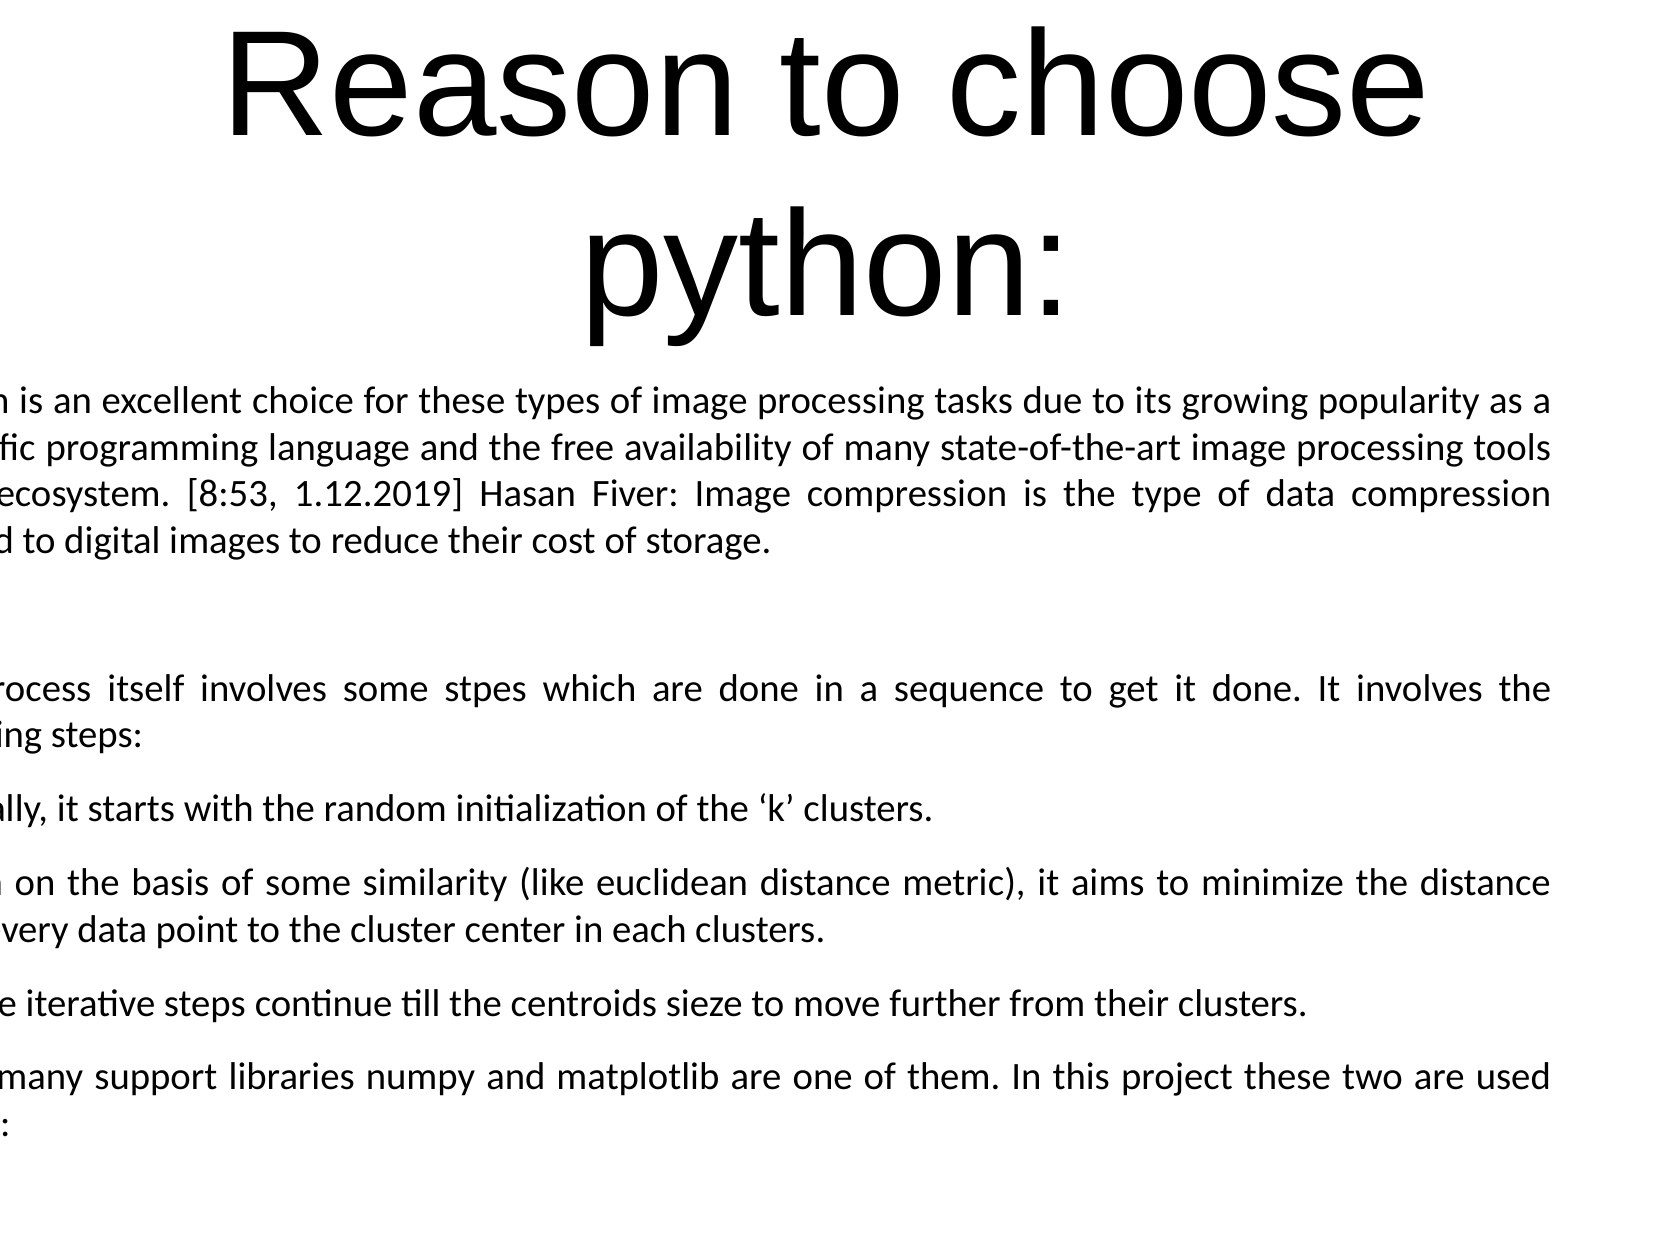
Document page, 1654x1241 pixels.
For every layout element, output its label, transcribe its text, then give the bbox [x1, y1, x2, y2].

list Python is an excellent choice for these types of image processing tasks due to its growing popularity as a scientific programming language and the free availability of many state-of-the-art image processing tools in its ecosystem. [8:53, 1.12.2019] Hasan Fiver: Image compression is the type of data compression applied to digital images to reduce their cost of storage. The process itself involves some stpes which are done in a sequence to get it done. It involves the following steps: 1.Initially, it starts with the random initialization of the ‘k’ clusters. 2.Then on the basis of some similarity (like euclidean distance metric), it aims to minimize the distance from every data point to the cluster center in each clusters. 3.These iterative steps continue till the centroids sieze to move further from their clusters. It has many support libraries numpy and matplotlib are one of them. In this project these two are used widely: Numpy is one of the core libraries in Python programming and provides support for arrays. An image is essentially a standard NumPy array containing pixels of data points. Therefore, by using basic NumPy operations, such as slicing, masking, and fancy indexing, you can modify the pixel values of an image. matplotlib is an open source Python package that works with NumPy arrays. It implements algorithms and utilities for use in research, education, and industry applications. [0, 375, 1571, 1241]
title Reason to choose python: [82, 0, 1571, 321]
